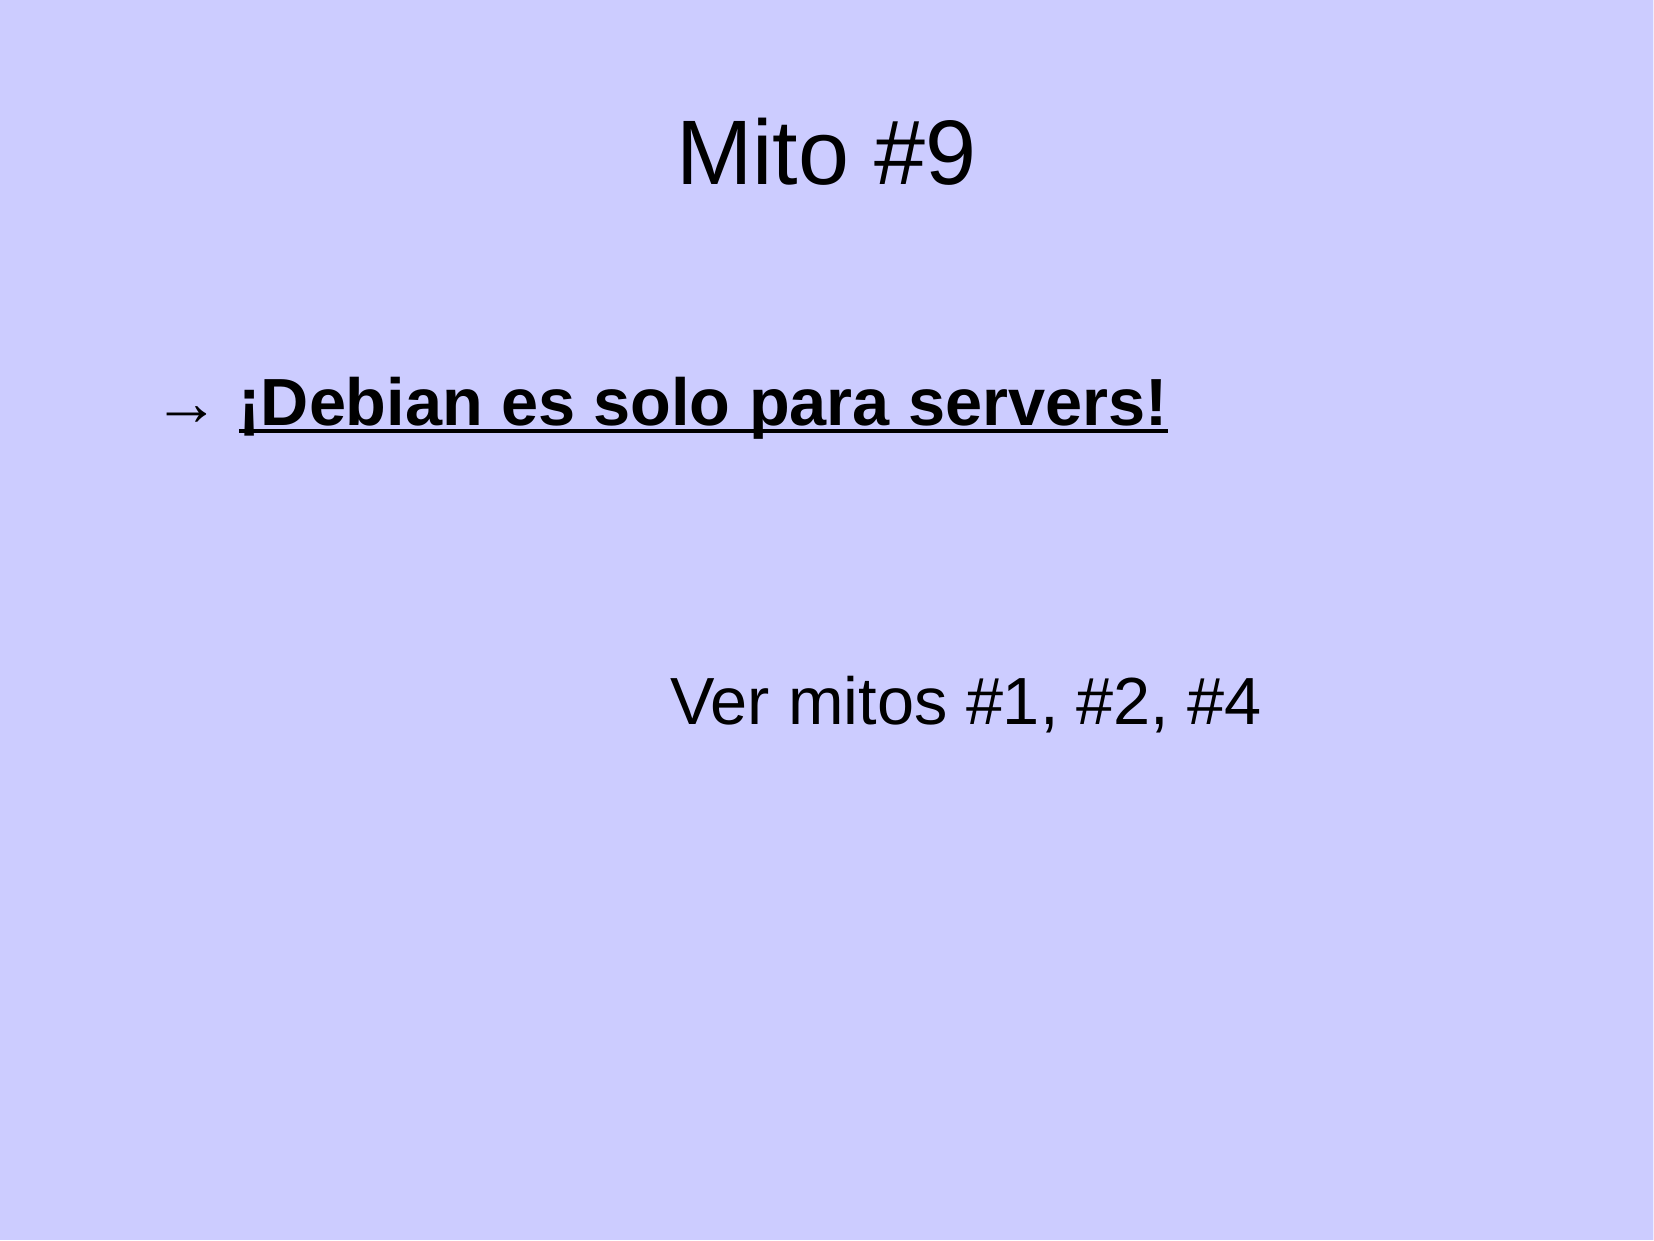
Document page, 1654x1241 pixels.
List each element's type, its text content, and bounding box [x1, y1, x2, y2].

title Mito #9 [82, 49, 1571, 257]
list → ¡Debian es solo para servers! Ver mitos #1, #2, #4 [82, 290, 1571, 1010]
